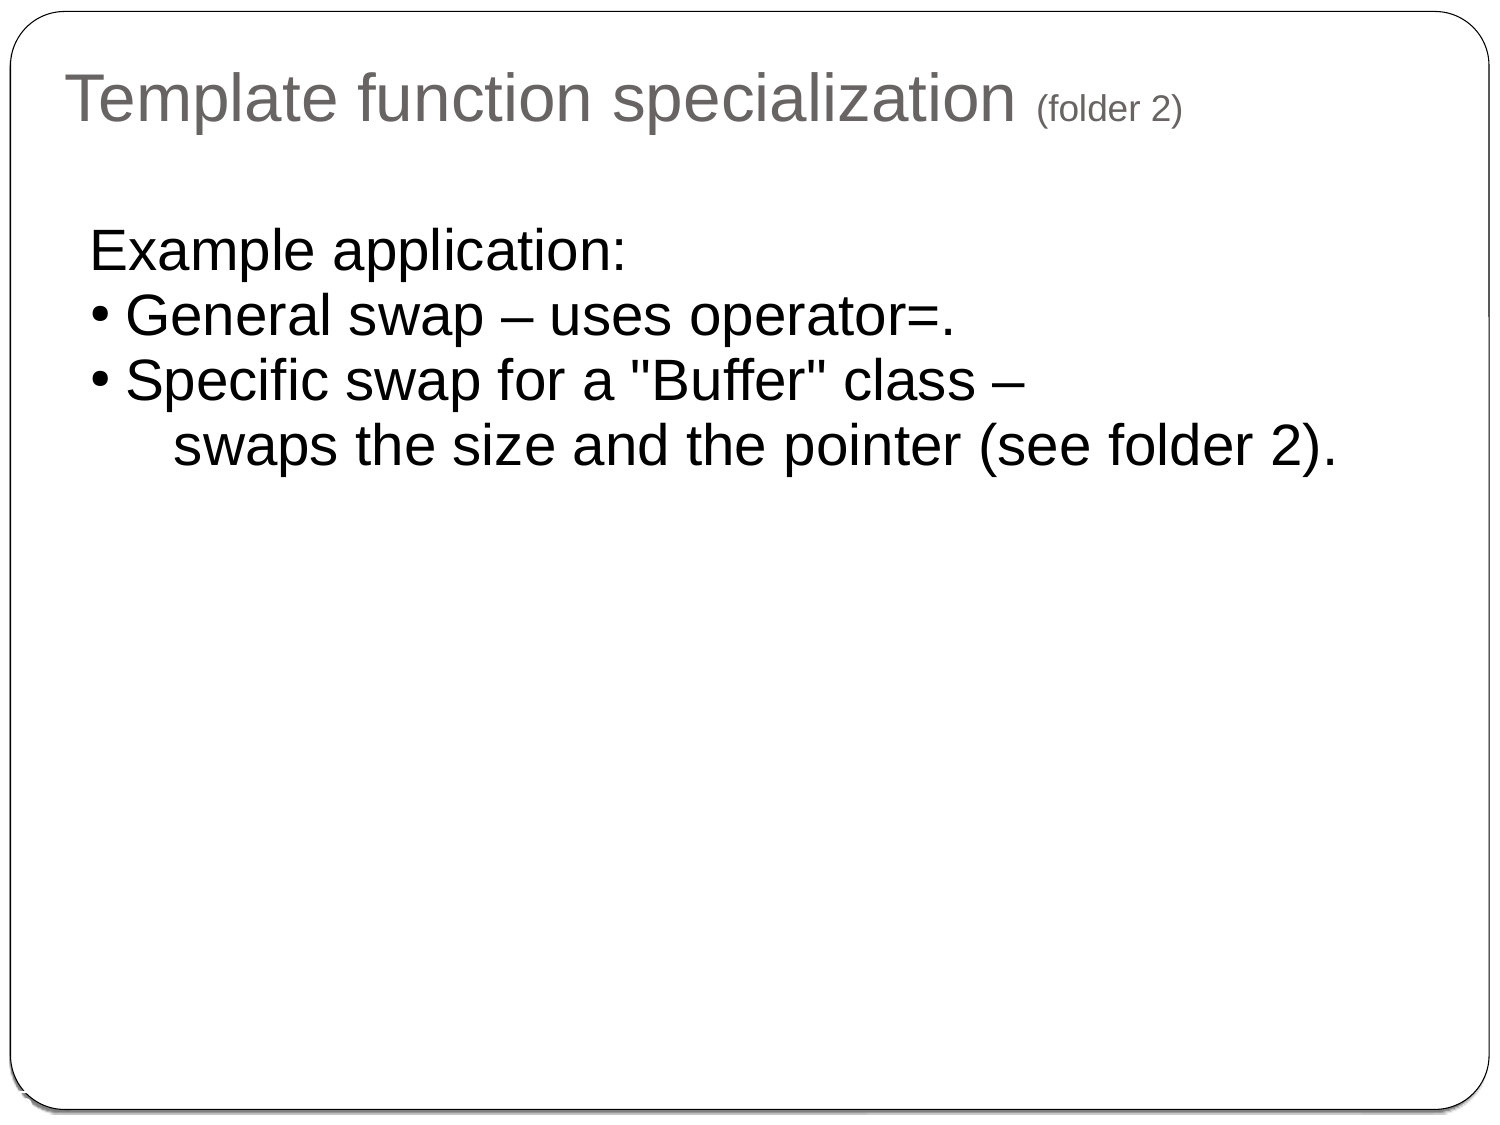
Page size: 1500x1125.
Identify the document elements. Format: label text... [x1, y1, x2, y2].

text_box Example application: General swap – uses operator=. Specific swap for a "Buffer" class – swaps the size and the pointer (see folder 2). [75, 210, 1471, 485]
slide_number <number> [0, 1074, 50, 1125]
title Template function specialization (folder 2) [50, 45, 1450, 150]
